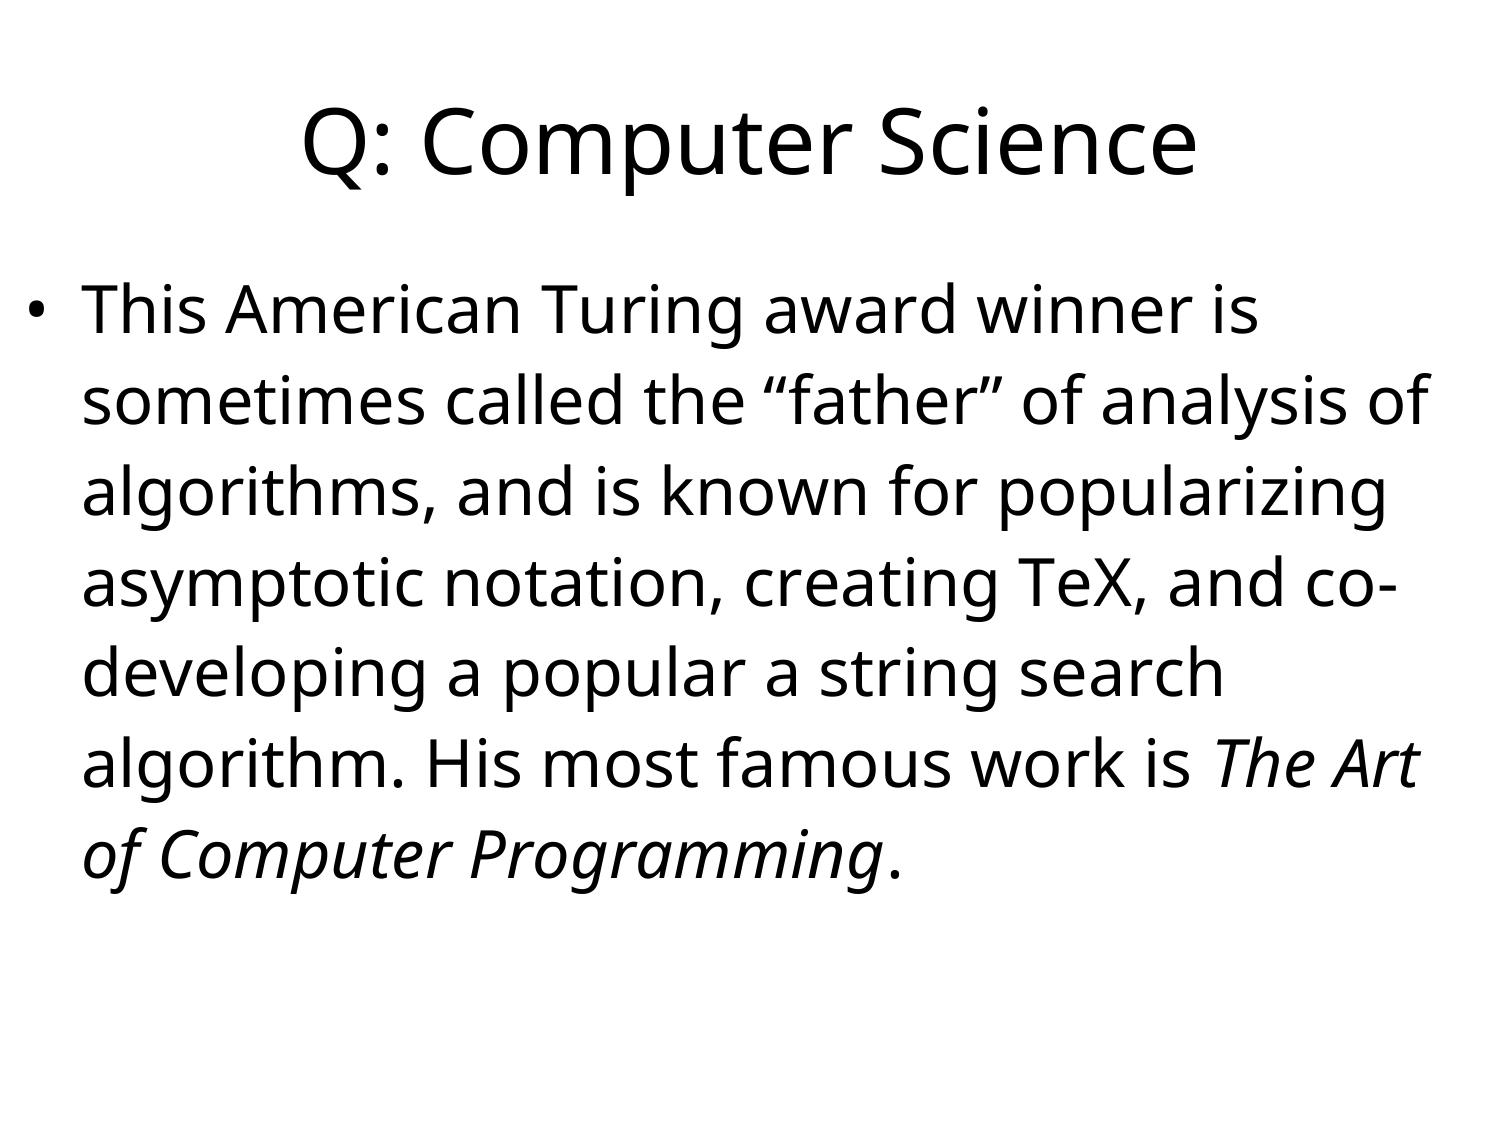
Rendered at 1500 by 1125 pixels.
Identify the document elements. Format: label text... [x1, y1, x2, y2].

title Q: Computer Science [24, 45, 1476, 233]
list This American Turing award winner is sometimes called the “father” of analysis of algorithms, and is known for popularizing asymptotic notation, creating TeX, and co-developing a popular a string search algorithm. His most famous work is The Art of Computer Programming. [24, 262, 1476, 1101]
